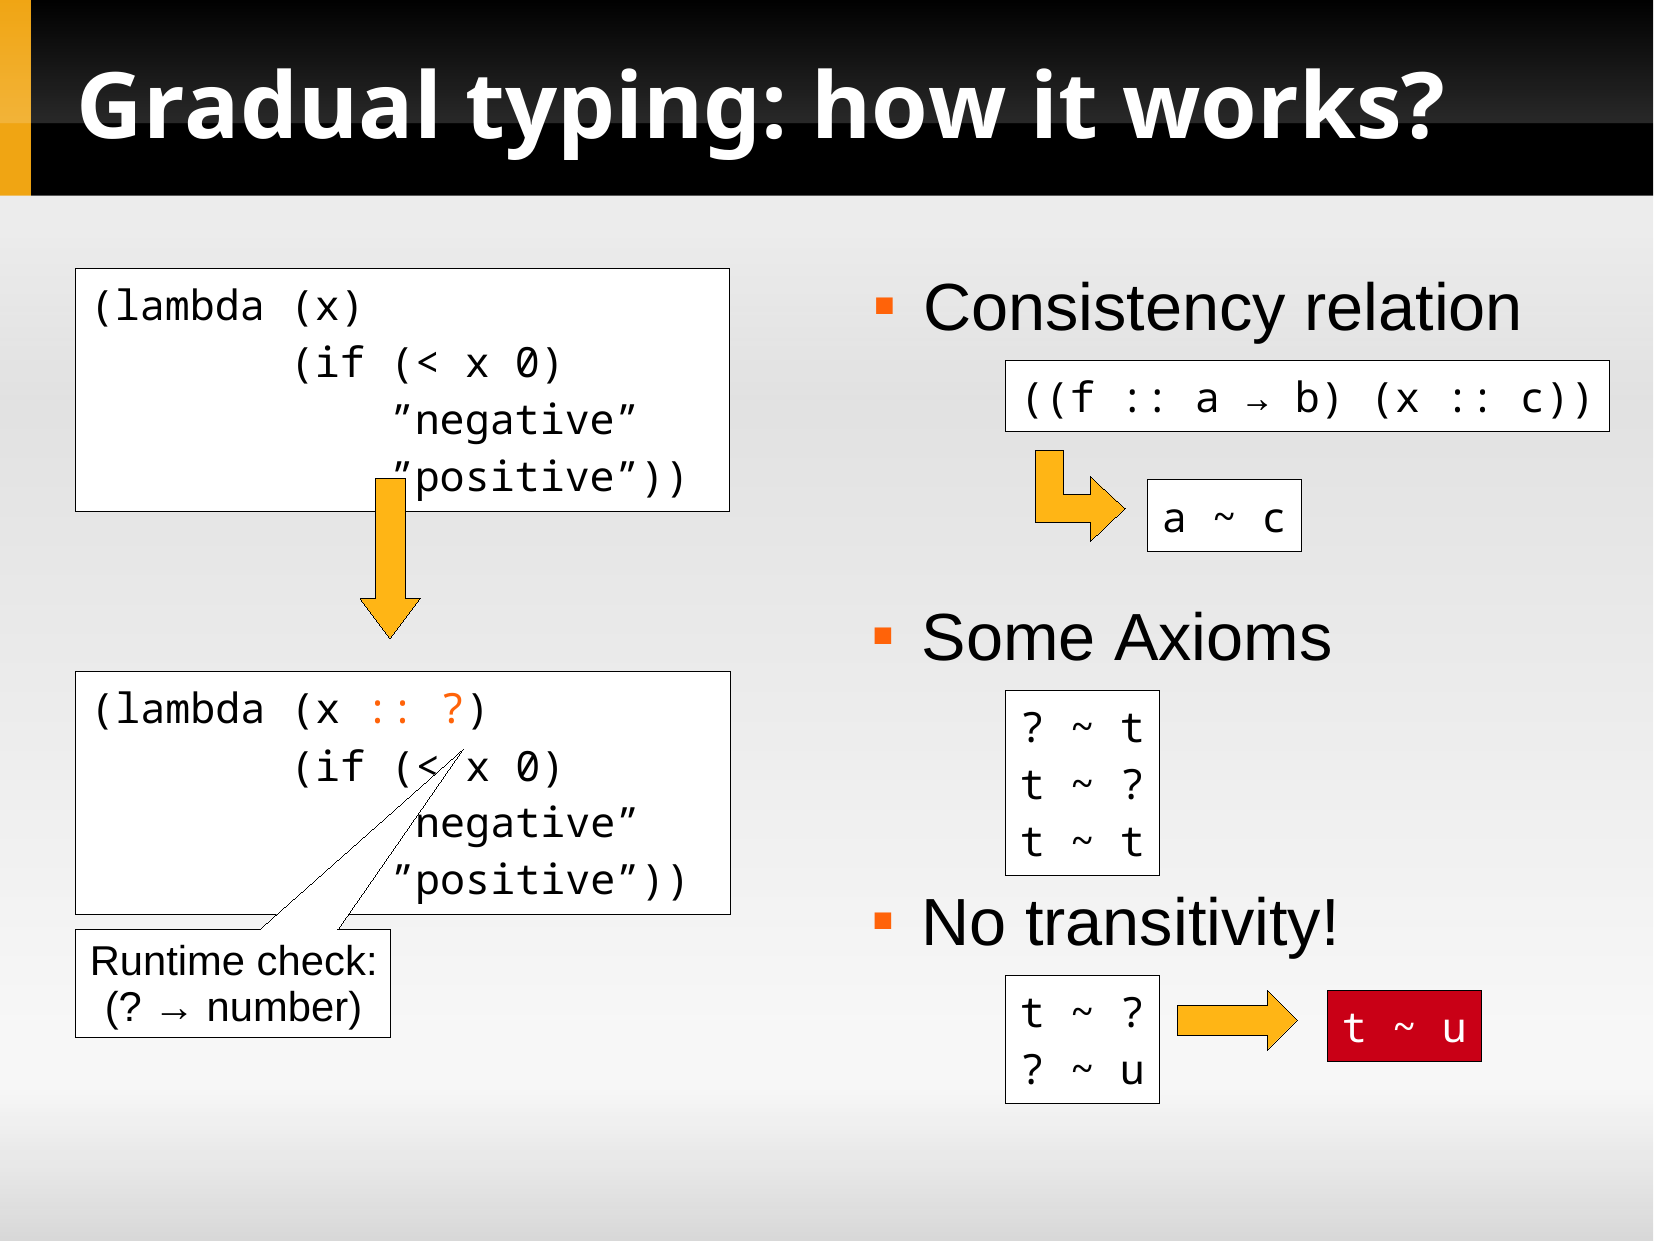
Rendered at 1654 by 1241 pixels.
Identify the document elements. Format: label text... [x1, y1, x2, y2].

title Gradual typing: how it works? [76, 0, 1565, 208]
text_box t ~ u [1327, 990, 1482, 1051]
text_box a ~ c [1147, 479, 1302, 541]
text_box t ~ ? ? ~ u [1005, 975, 1160, 1074]
text_box [1177, 990, 1298, 1051]
text_box ? ~ t t ~ ? t ~ t [1005, 690, 1160, 831]
list No transitivity! [780, 885, 1448, 961]
picture [0, 0, 1654, 1241]
text_box [1035, 450, 1126, 542]
list Consistency relation [781, 270, 1562, 345]
text_box (lambda (x) (if (< x 0) ”negative” ”positive”)) [75, 268, 730, 451]
text_box ((f :: a → b) (x :: c)) [1005, 360, 1610, 421]
text_box [360, 478, 421, 639]
text_box Runtime check: (? → number) [75, 930, 406, 1038]
text_box [75, 749, 464, 930]
list Some Axioms [780, 600, 1381, 675]
text_box (lambda (x :: ?) (if (< x 0) ”negative” ”positive”)) [75, 671, 731, 854]
